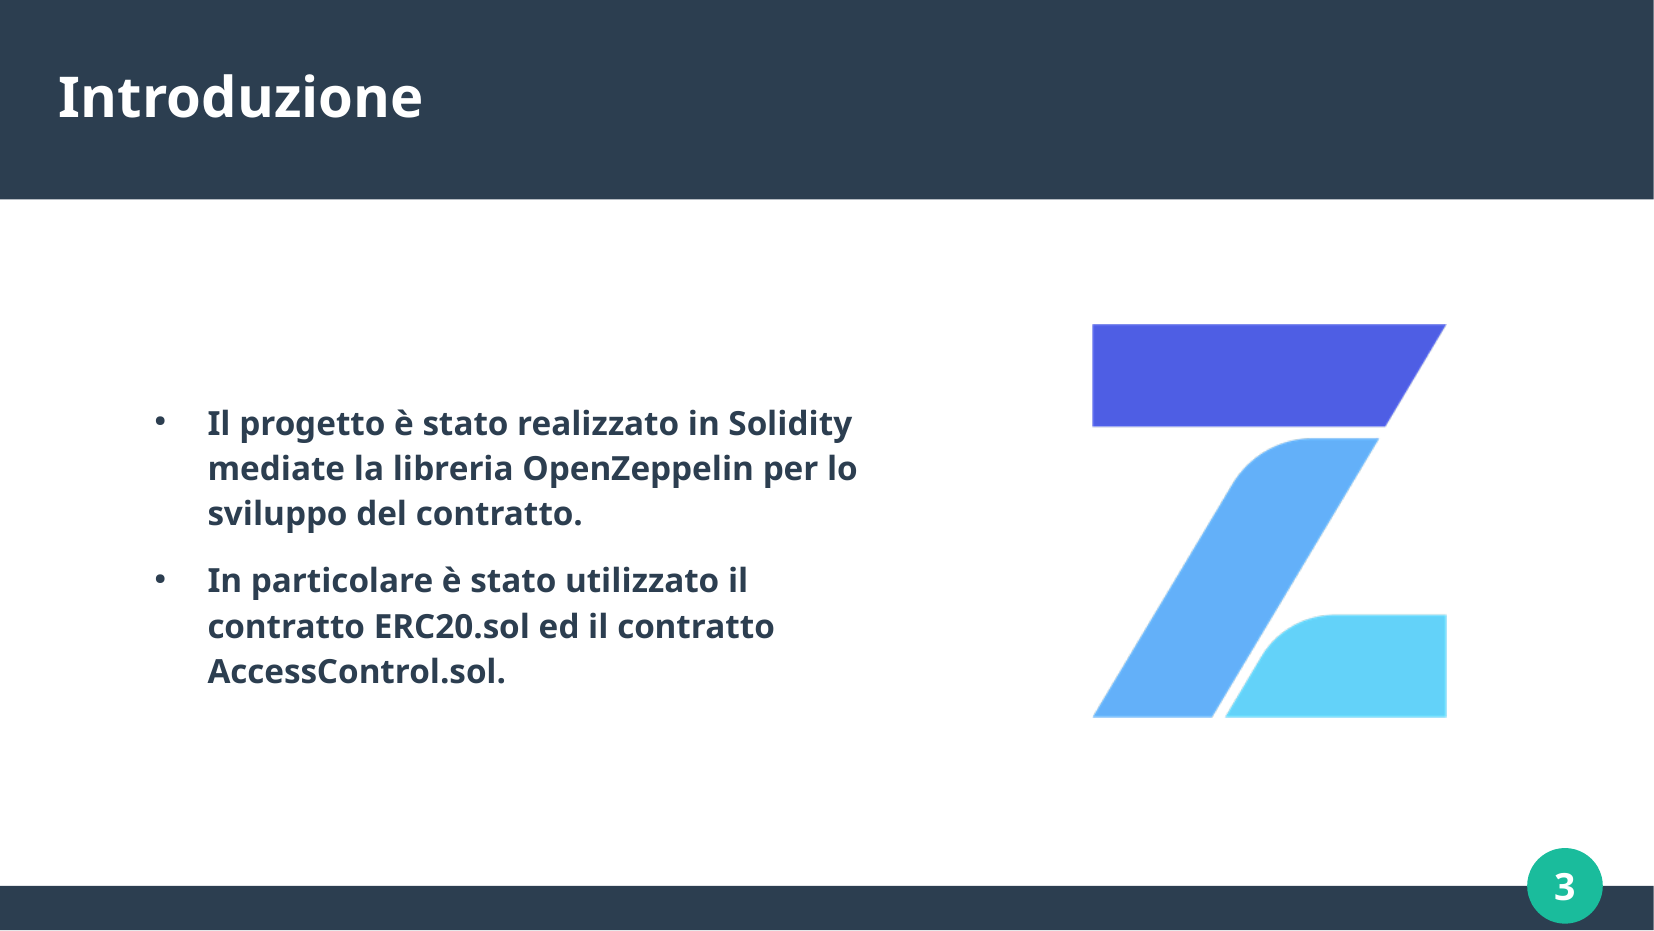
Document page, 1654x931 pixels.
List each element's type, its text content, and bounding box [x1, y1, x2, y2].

list Il progetto è stato realizzato in Solidity mediate la libreria OpenZeppelin per lo sviluppo del contratto. In particolare è stato utilizzato il contratto ERC20.sol ed il contratto AccessControl.sol. [136, 236, 886, 857]
title Introduzione [59, 37, 1595, 155]
picture [1092, 324, 1447, 718]
